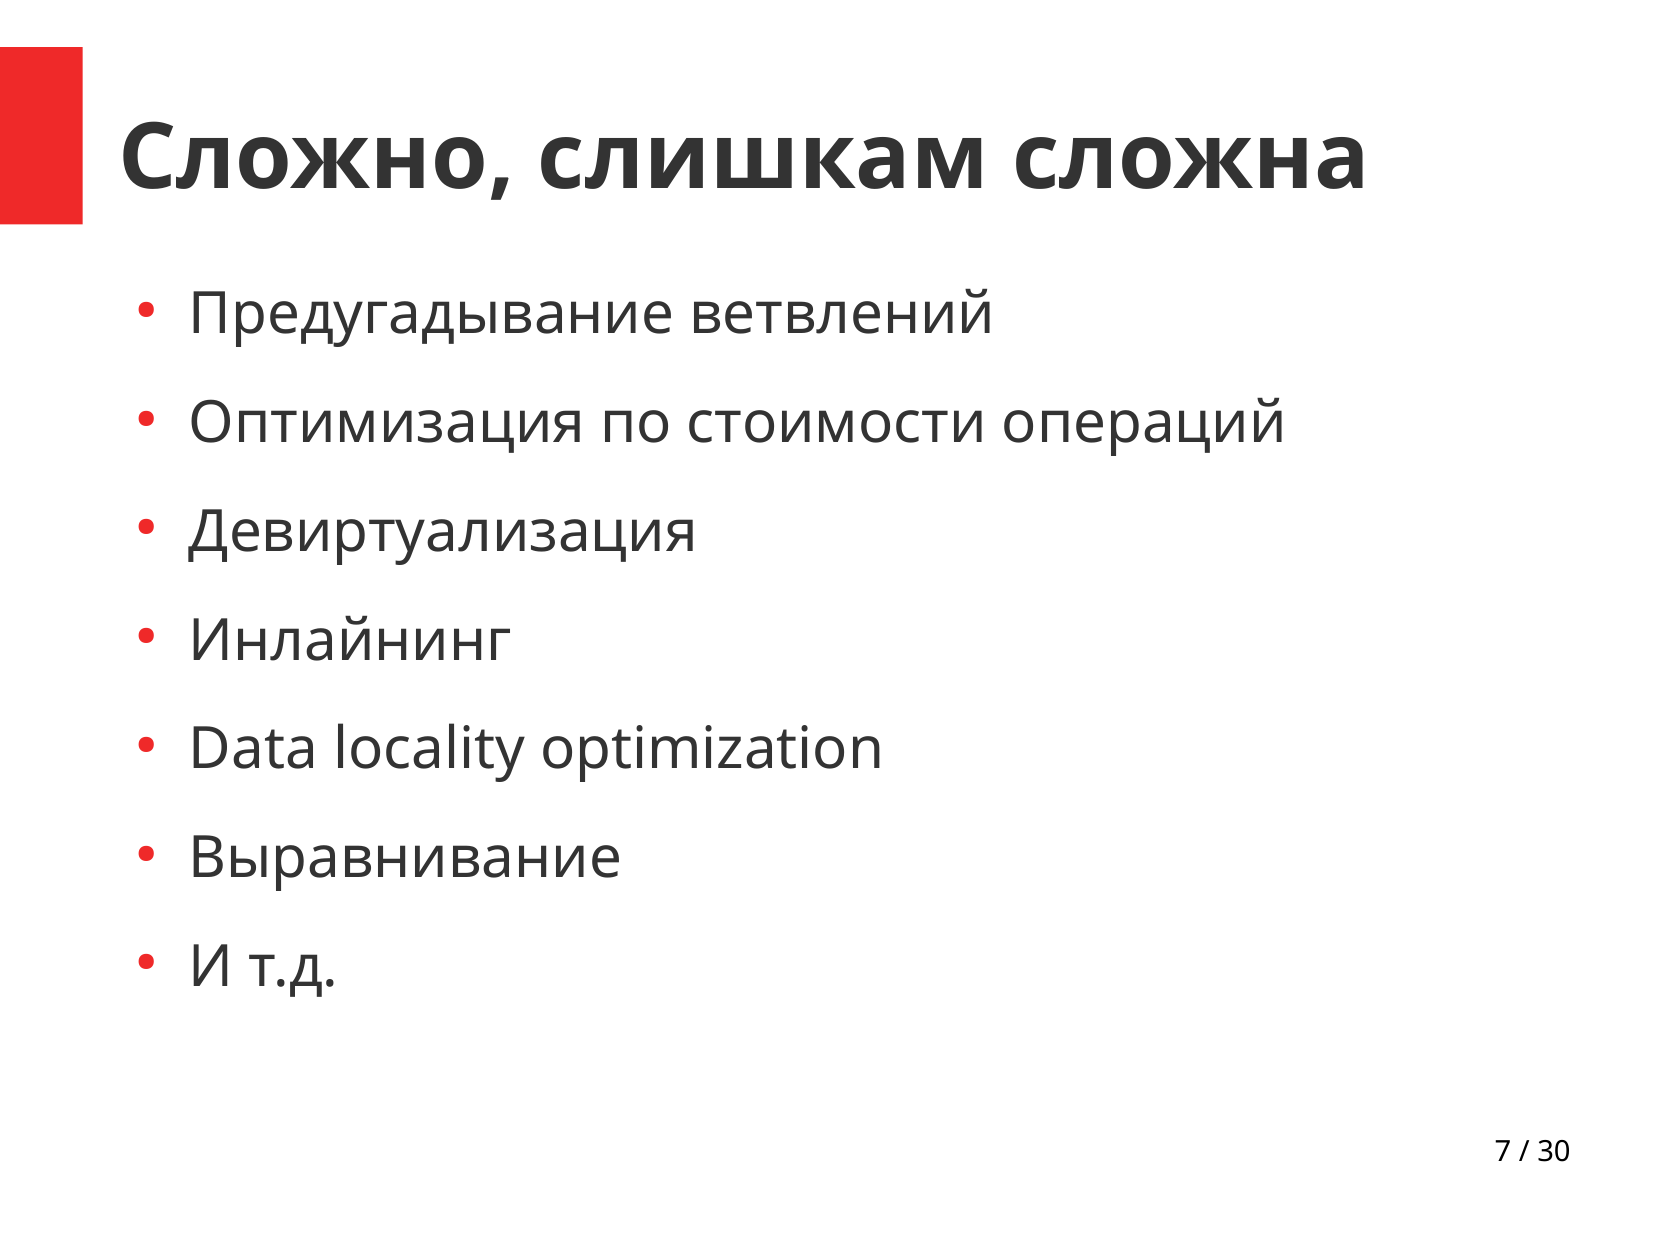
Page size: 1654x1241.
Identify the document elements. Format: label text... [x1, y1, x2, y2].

list Предугадывание ветвлений Оптимизация по стоимости операций Девиртуализация Инлайнинг Data locality optimization Выравнивание И т.д. [118, 271, 1536, 1074]
title Сложно, слишкам сложна [118, 45, 1571, 260]
